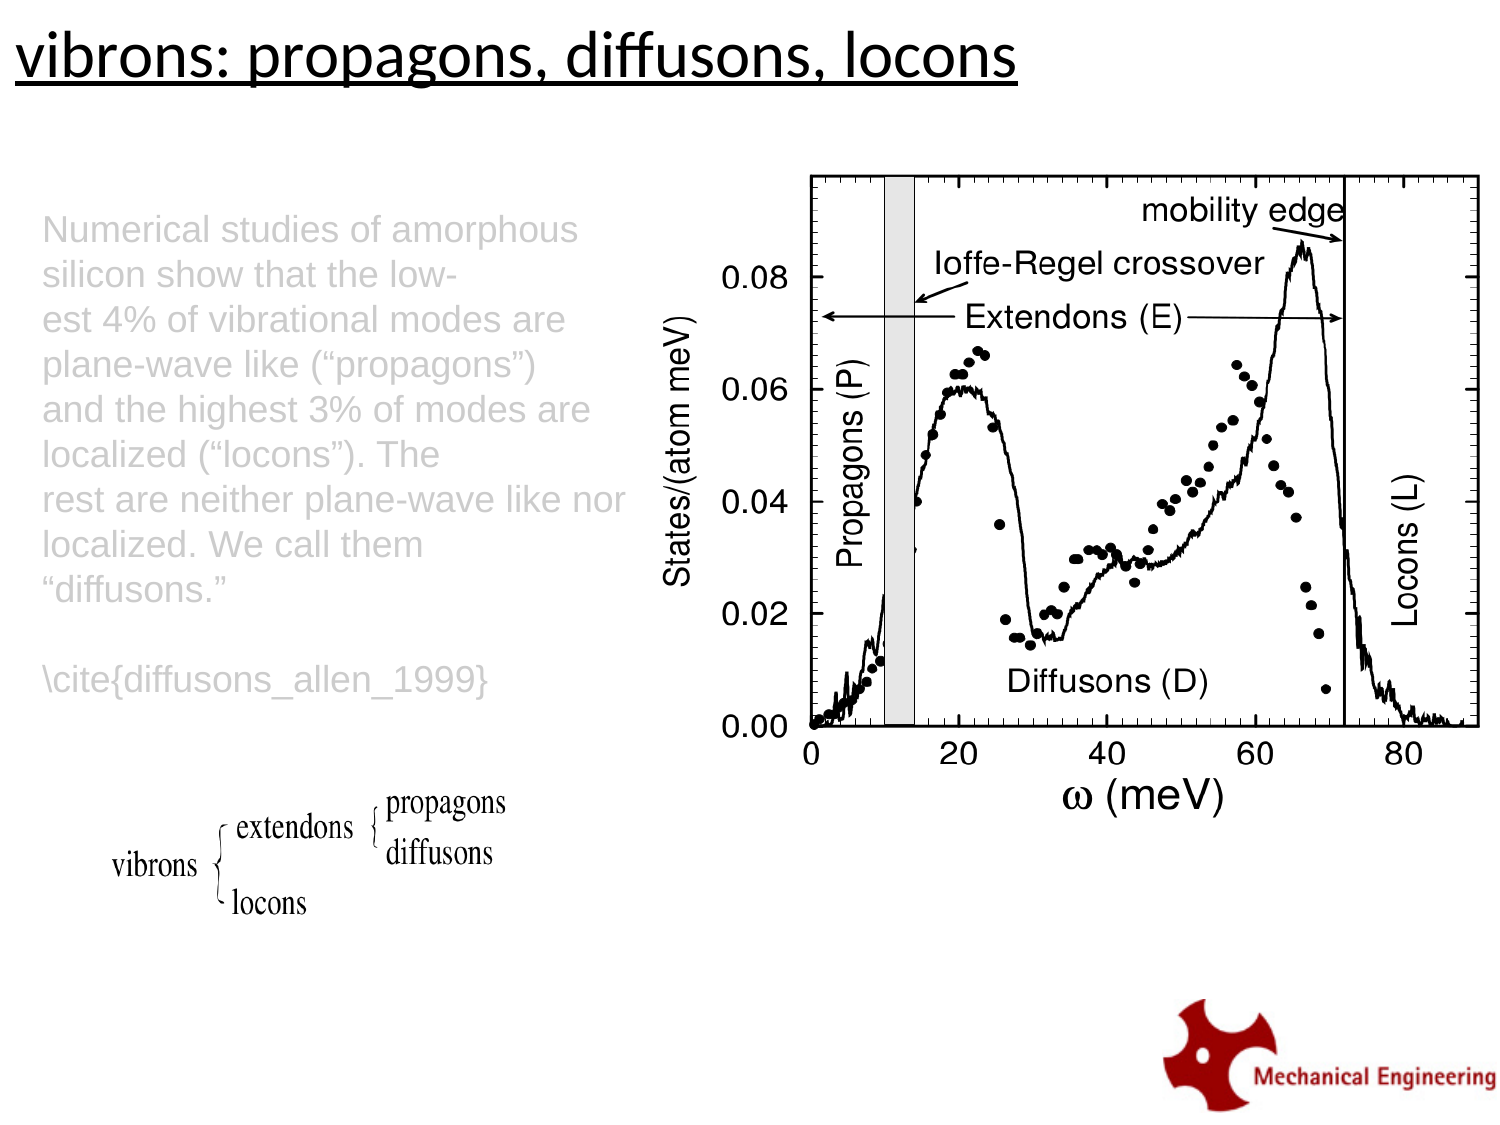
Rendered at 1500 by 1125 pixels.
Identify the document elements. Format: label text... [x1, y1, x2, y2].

title vibrons: propagons, diffusons, locons [0, 0, 1351, 145]
text_box Numerical studies of amorphous silicon show that the low- est 4% of vibrational modes are plane-wave like (“propagons”) and the highest 3% of modes are localized (“locons”). The rest are neither plane-wave like nor localized. We call them “diffusons.” \cite{diffusons_allen_1999} [27, 197, 645, 873]
picture [1162, 999, 1497, 1113]
picture [98, 765, 510, 931]
picture [645, 149, 1494, 826]
